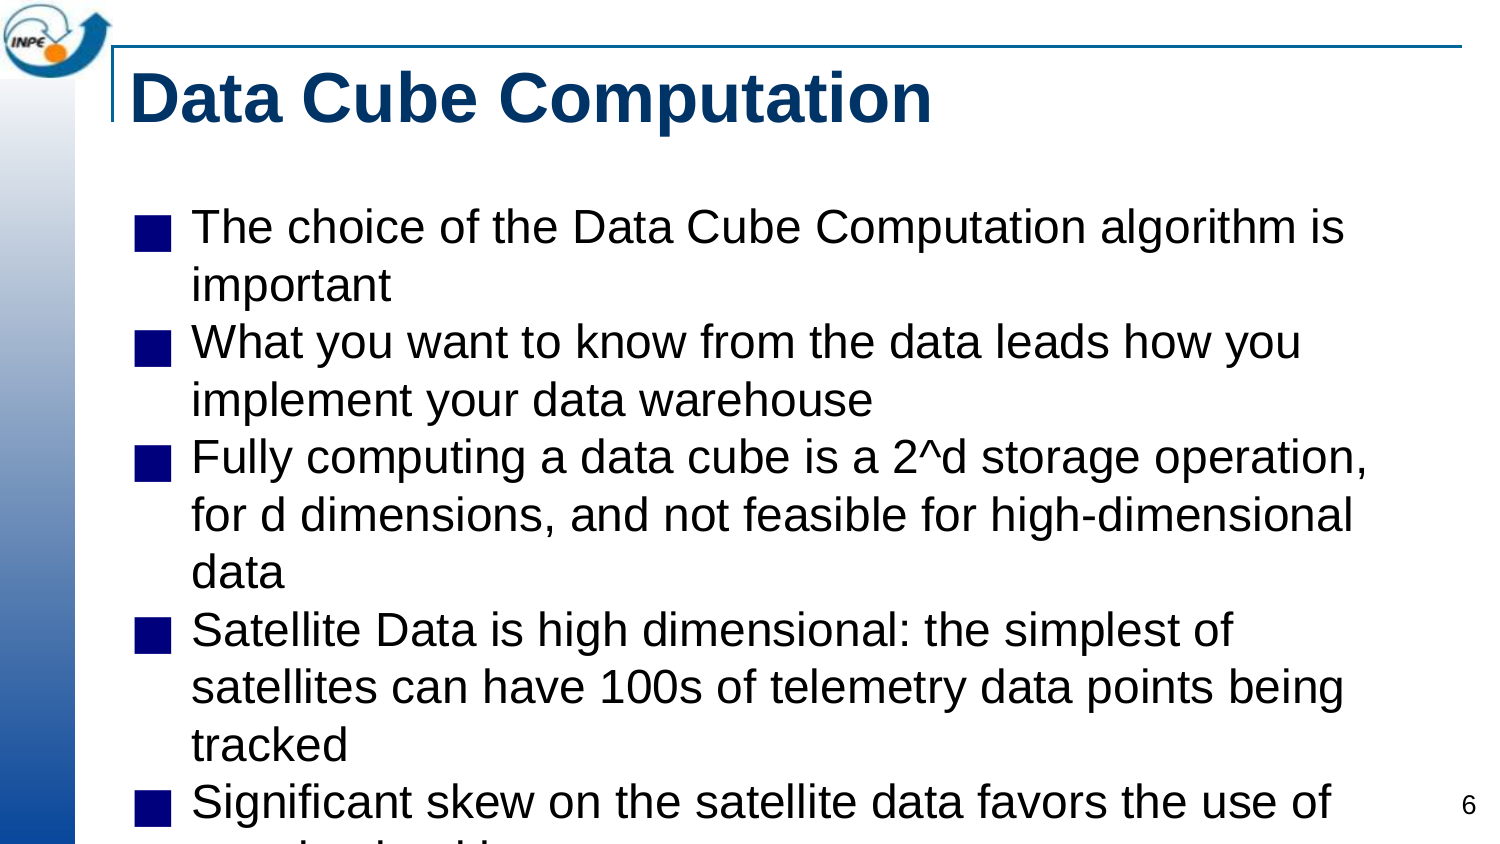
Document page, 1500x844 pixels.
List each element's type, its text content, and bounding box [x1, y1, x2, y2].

list The choice of the Data Cube Computation algorithm is important What you want to know from the data leads how you implement your data warehouse Fully computing a data cube is a 2^d storage operation, for d dimensions, and not feasible for high-dimensional data Satellite Data is high dimensional: the simplest of satellites can have 100s of telemetry data points being tracked Significant skew on the satellite data favors the use of certain algorithms [99, 187, 1450, 769]
title Data Cube Computation [112, 46, 1450, 141]
picture [0, 0, 113, 79]
slide_number <number> [1403, 779, 1494, 844]
